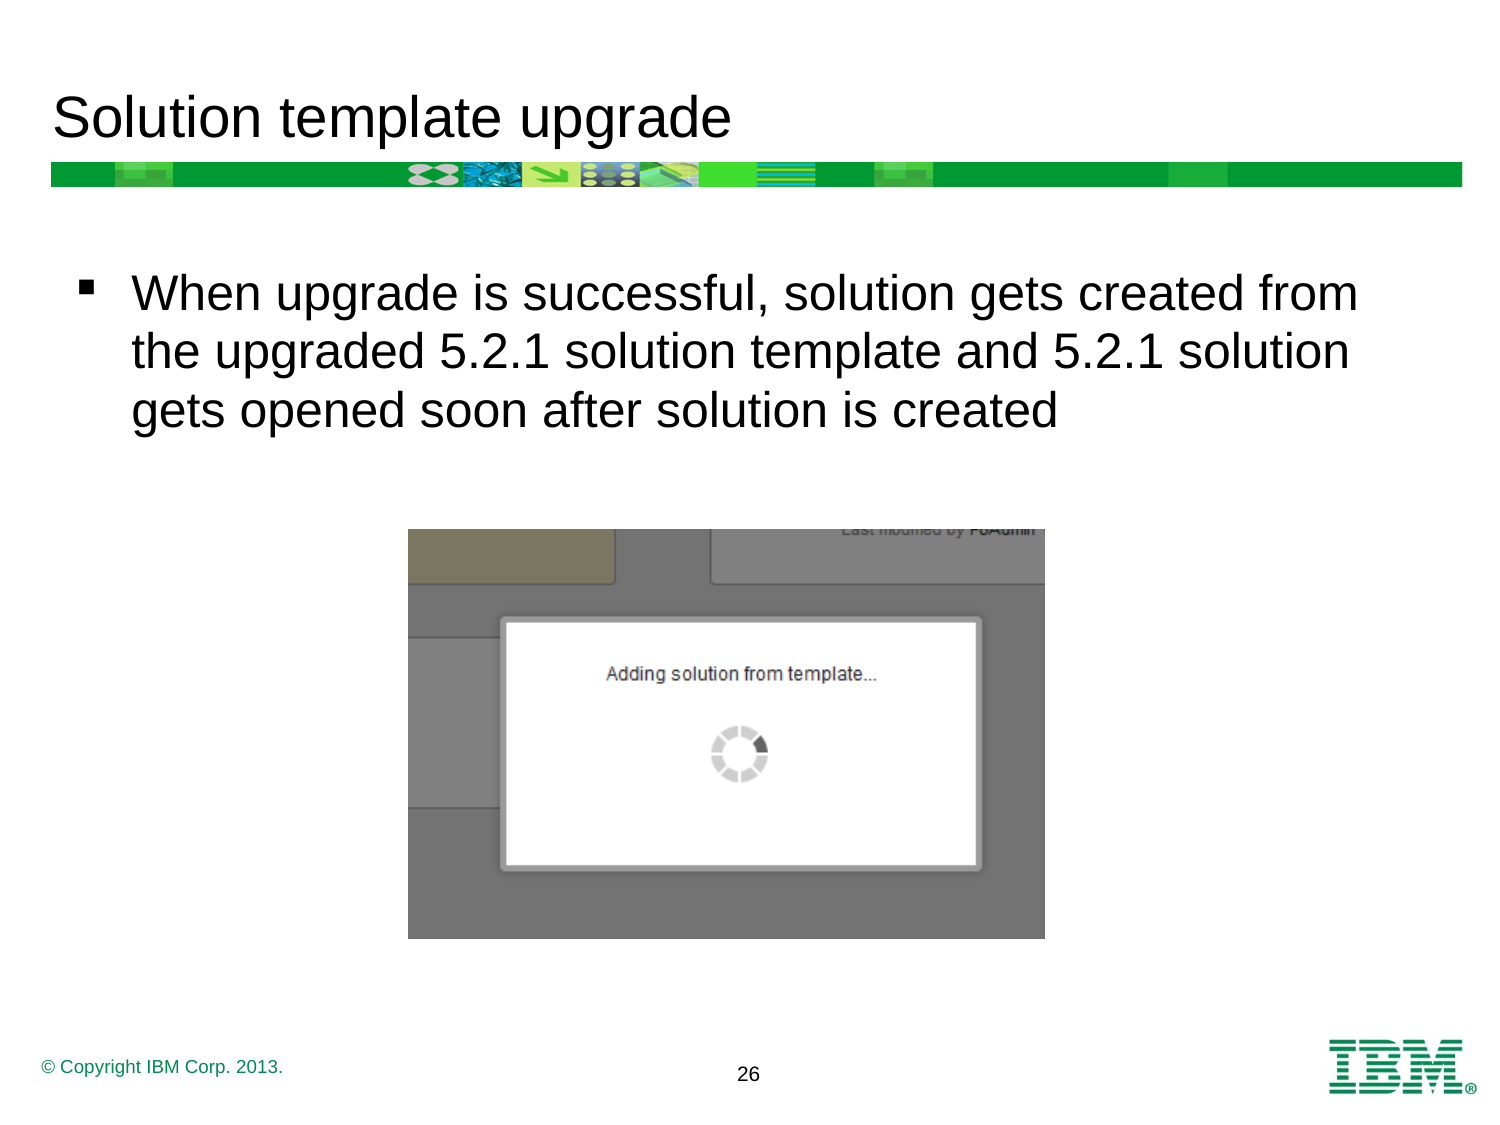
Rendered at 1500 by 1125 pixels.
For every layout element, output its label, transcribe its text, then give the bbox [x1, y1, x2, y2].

title Solution template upgrade [37, 45, 1388, 188]
picture [408, 529, 1045, 939]
picture [50, 161, 1463, 189]
list When upgrade is successful, solution gets created from the upgraded 5.2.1 solution template and 5.2.1 solution gets opened soon after solution is created [75, 262, 1426, 1006]
picture [1327, 1037, 1479, 1096]
